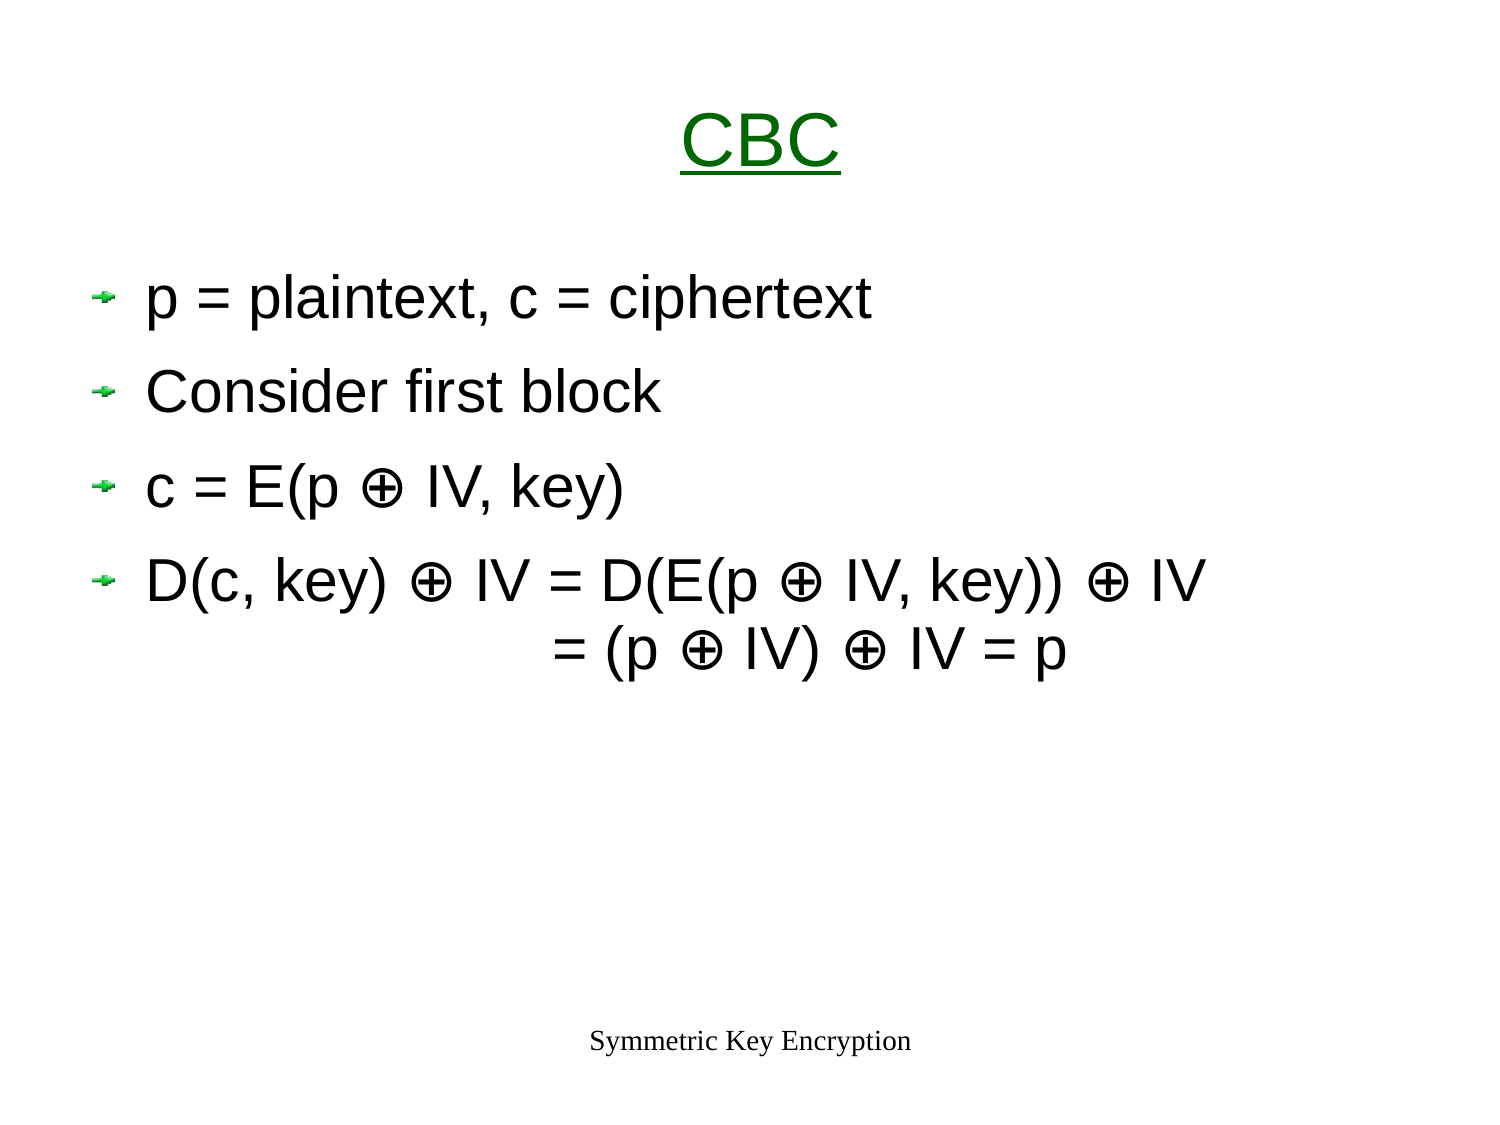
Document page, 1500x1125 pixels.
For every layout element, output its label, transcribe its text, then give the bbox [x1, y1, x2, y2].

title CBC [75, 44, 1447, 236]
list p = plaintext, c = ciphertext Consider first block c = E(p ⊕ IV, key) D(c, key) ⊕ IV = D(E(p ⊕ IV, key)) ⊕ IV = (p ⊕ IV) ⊕ IV = p [75, 263, 1447, 997]
